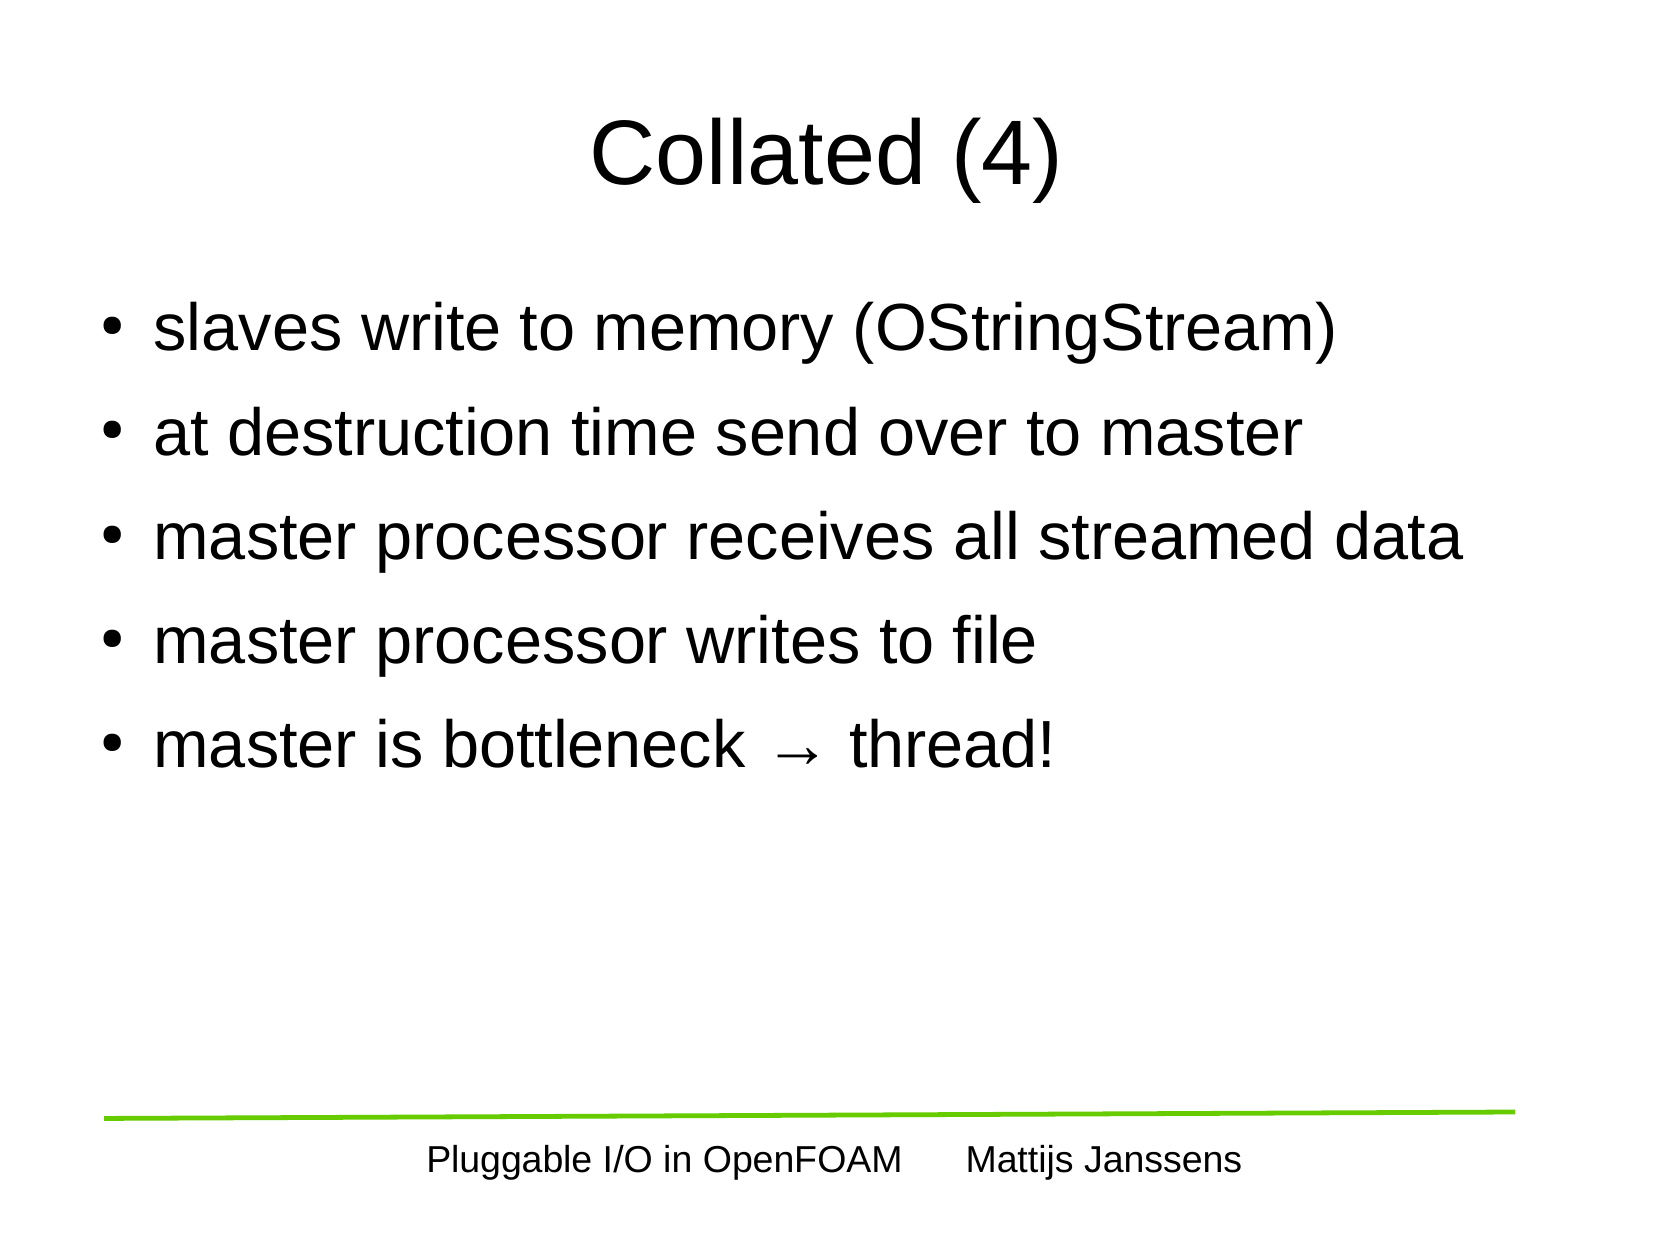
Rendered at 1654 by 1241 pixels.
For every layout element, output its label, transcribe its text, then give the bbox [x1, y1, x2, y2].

list slaves write to memory (OStringStream) at destruction time send over to master master processor receives all streamed data master processor writes to file master is bottleneck → thread! [82, 290, 1571, 1010]
title Collated (4) [82, 49, 1571, 257]
